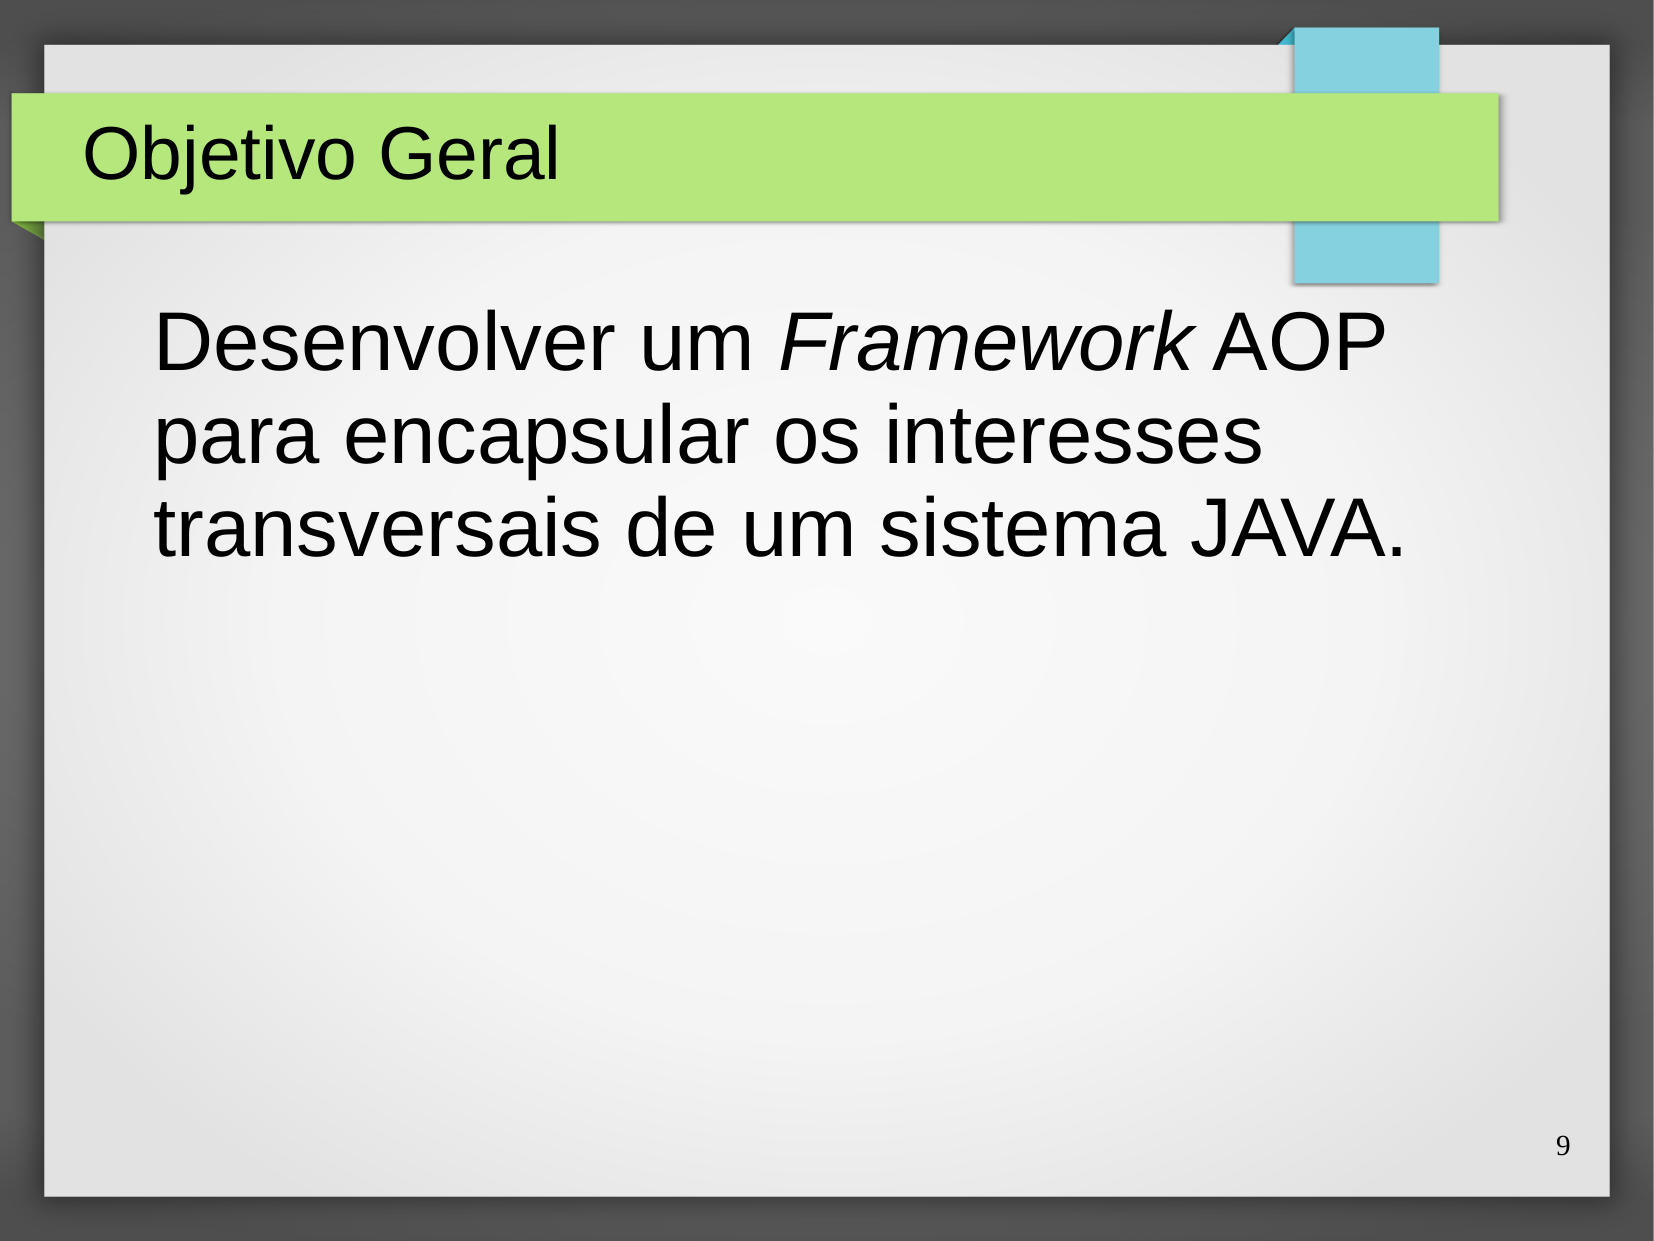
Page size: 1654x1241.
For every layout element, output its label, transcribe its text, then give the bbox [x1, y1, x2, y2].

picture [0, 0, 1654, 1241]
list Desenvolver um Framework AOP para encapsular os interesses transversais de um sistema JAVA. [82, 295, 1571, 1015]
title Objetivo Geral [82, 94, 1264, 213]
